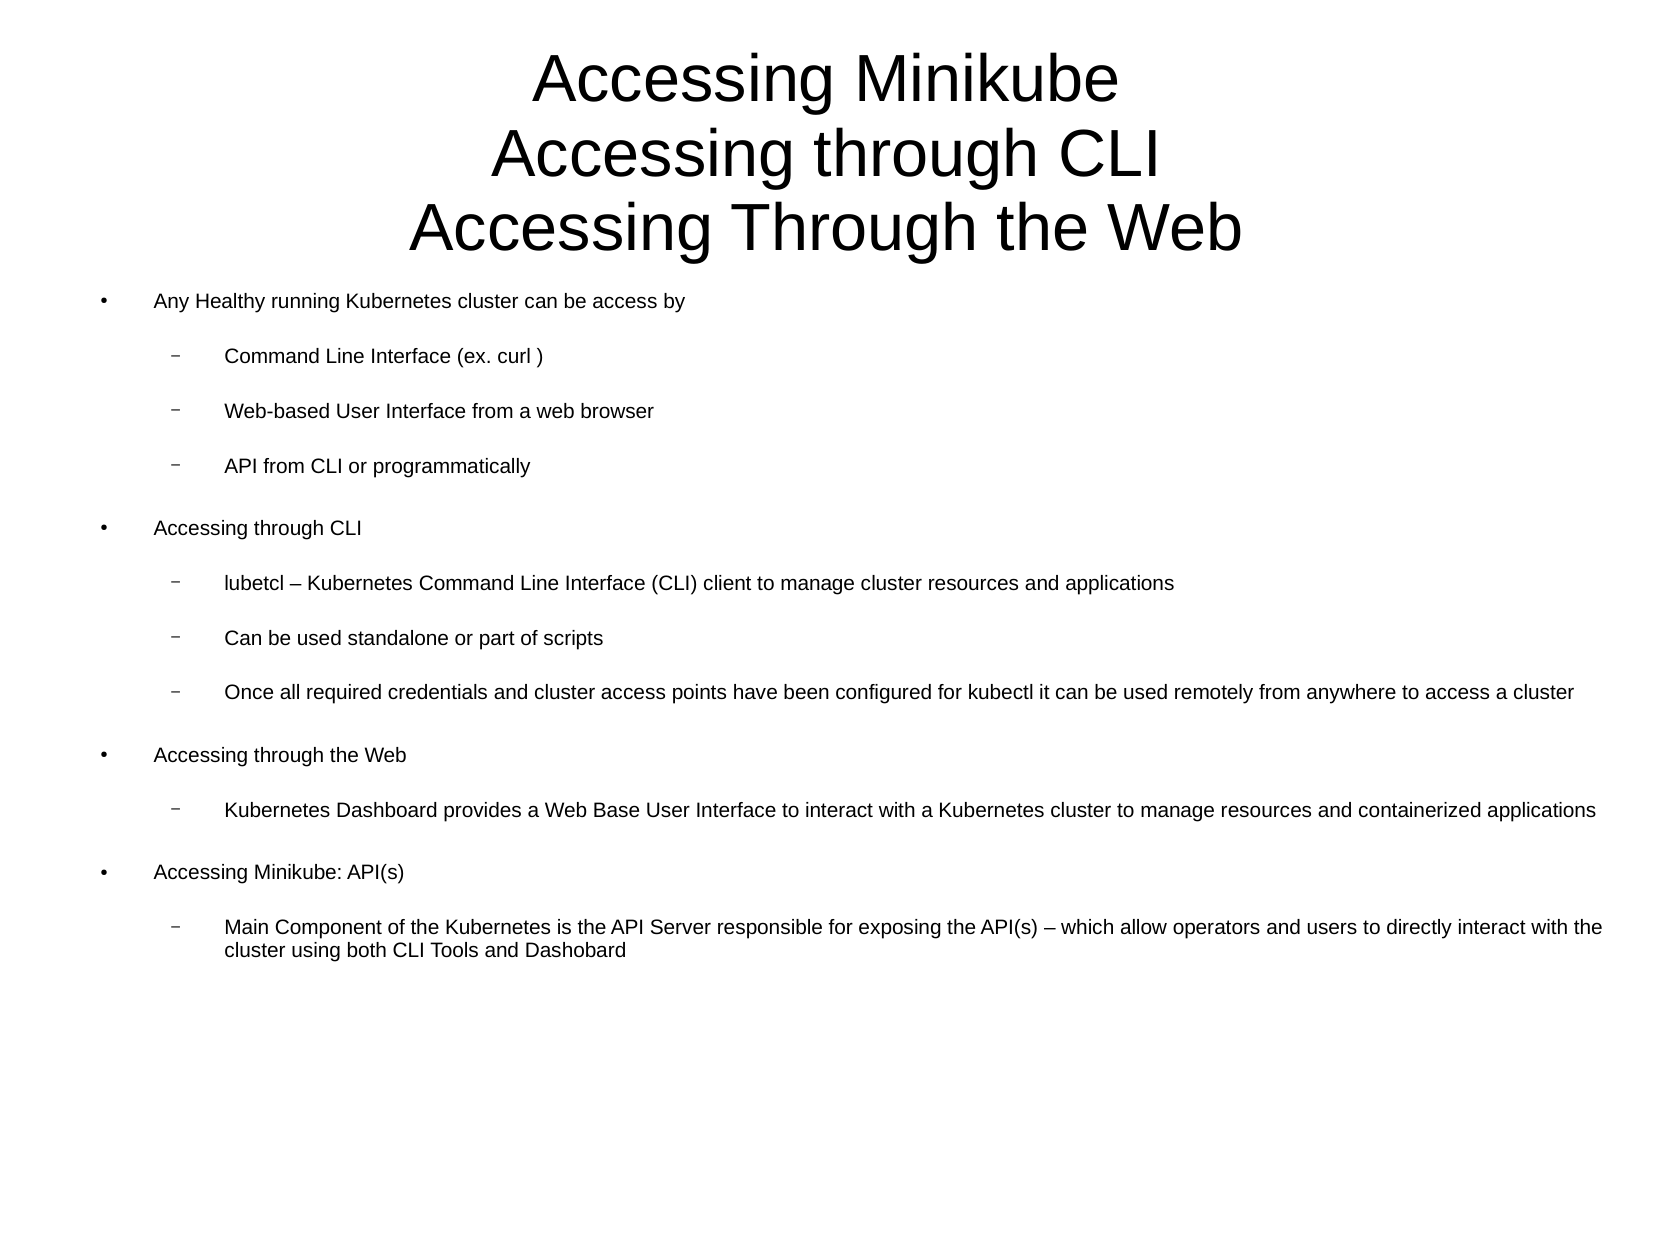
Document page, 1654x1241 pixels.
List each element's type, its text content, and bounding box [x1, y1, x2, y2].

title Accessing Minikube Accessing through CLI Accessing Through the Web [82, 41, 1571, 265]
list Any Healthy running Kubernetes cluster can be access by Command Line Interface (ex. curl ) Web-based User Interface from a web browser API from CLI or programmatically Accessing through CLI lubetcl – Kubernetes Command Line Interface (CLI) client to manage cluster resources and applications Can be used standalone or part of scripts Once all required credentials and cluster access points have been configured for kubectl it can be used remotely from anywhere to access a cluster Accessing through the Web Kubernetes Dashboard provides a Web Base User Interface to interact with a Kubernetes cluster to manage resources and containerized applications Accessing Minikube: API(s) Main Component of the Kubernetes is the API Server responsible for exposing the API(s) – which allow operators and users to directly interact with the cluster using both CLI Tools and Dashobard [82, 290, 1621, 1201]
